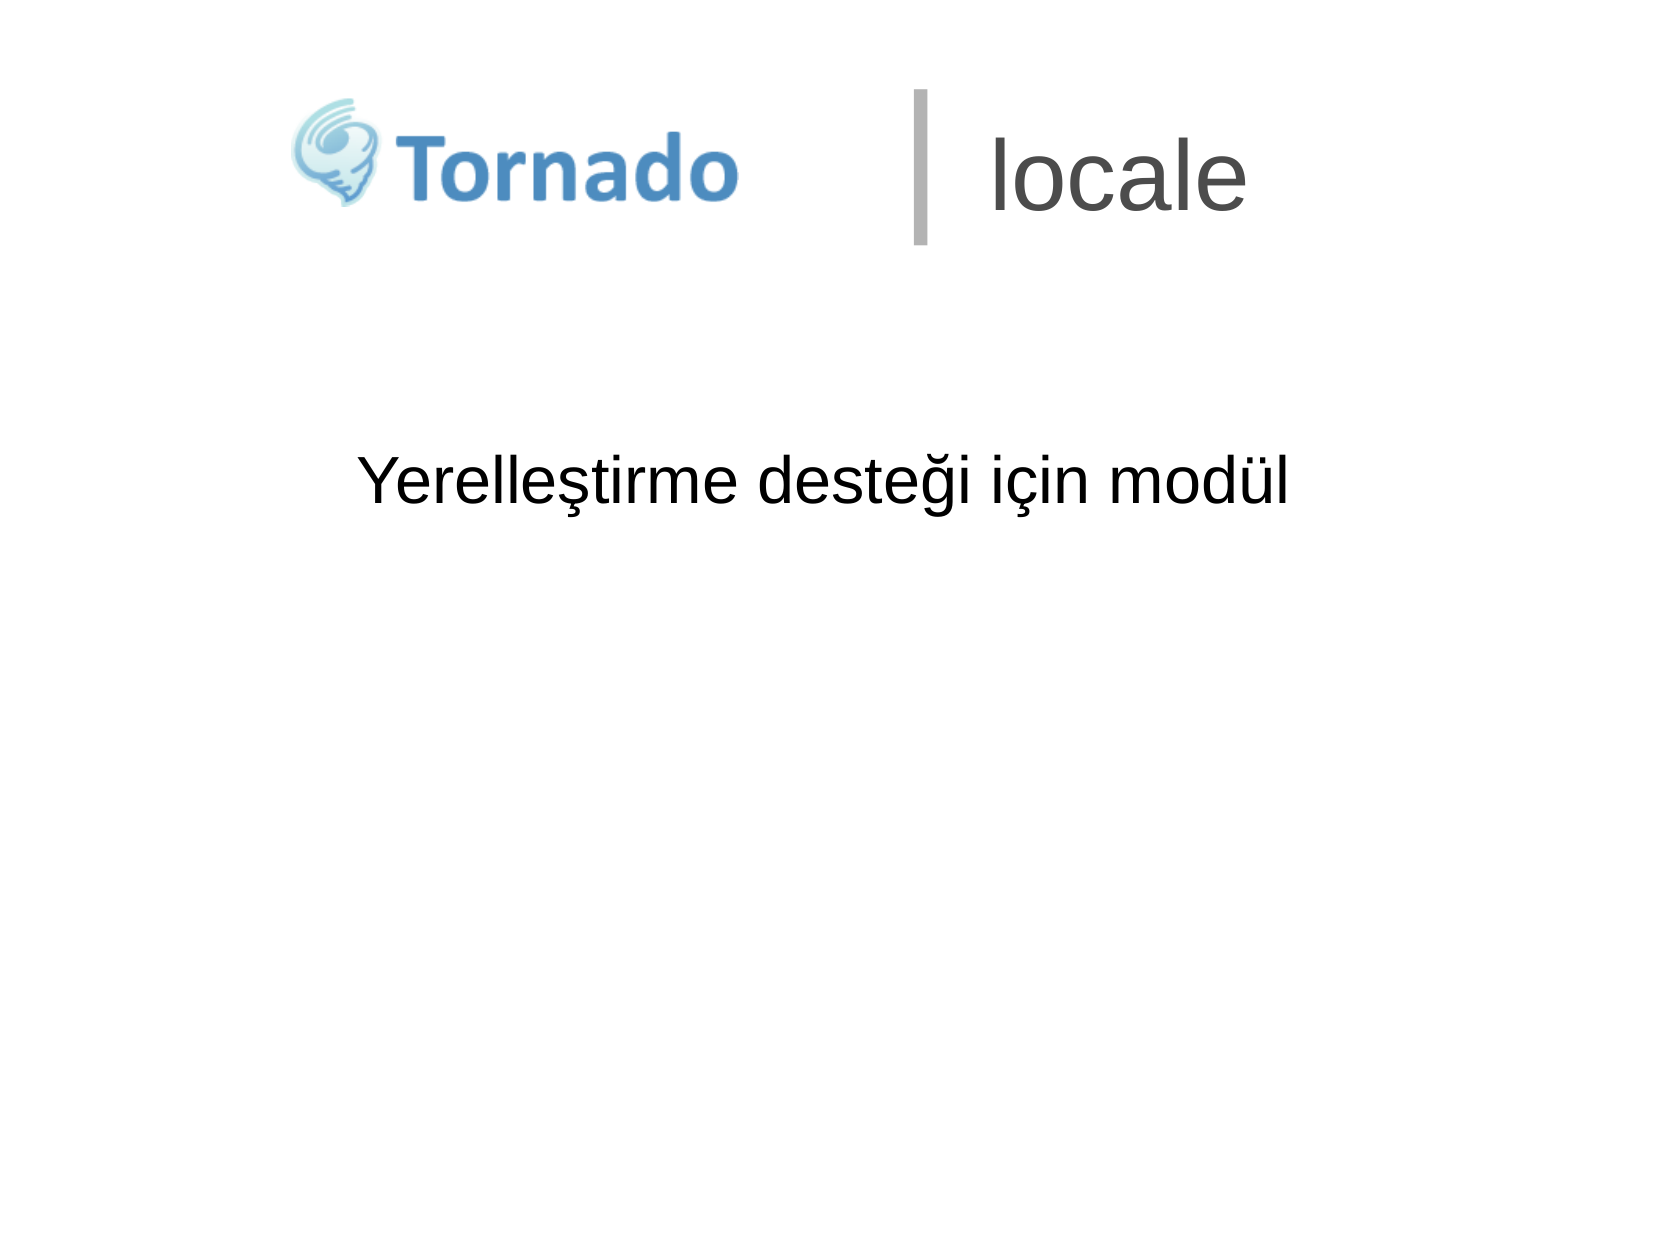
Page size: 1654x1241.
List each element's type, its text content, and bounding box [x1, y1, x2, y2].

list [838, 295, 1642, 1114]
text_box | locale [804, 59, 1365, 296]
title [82, 49, 1571, 257]
picture [291, 94, 739, 207]
list Yerelleştirme desteği için modül [82, 442, 838, 709]
